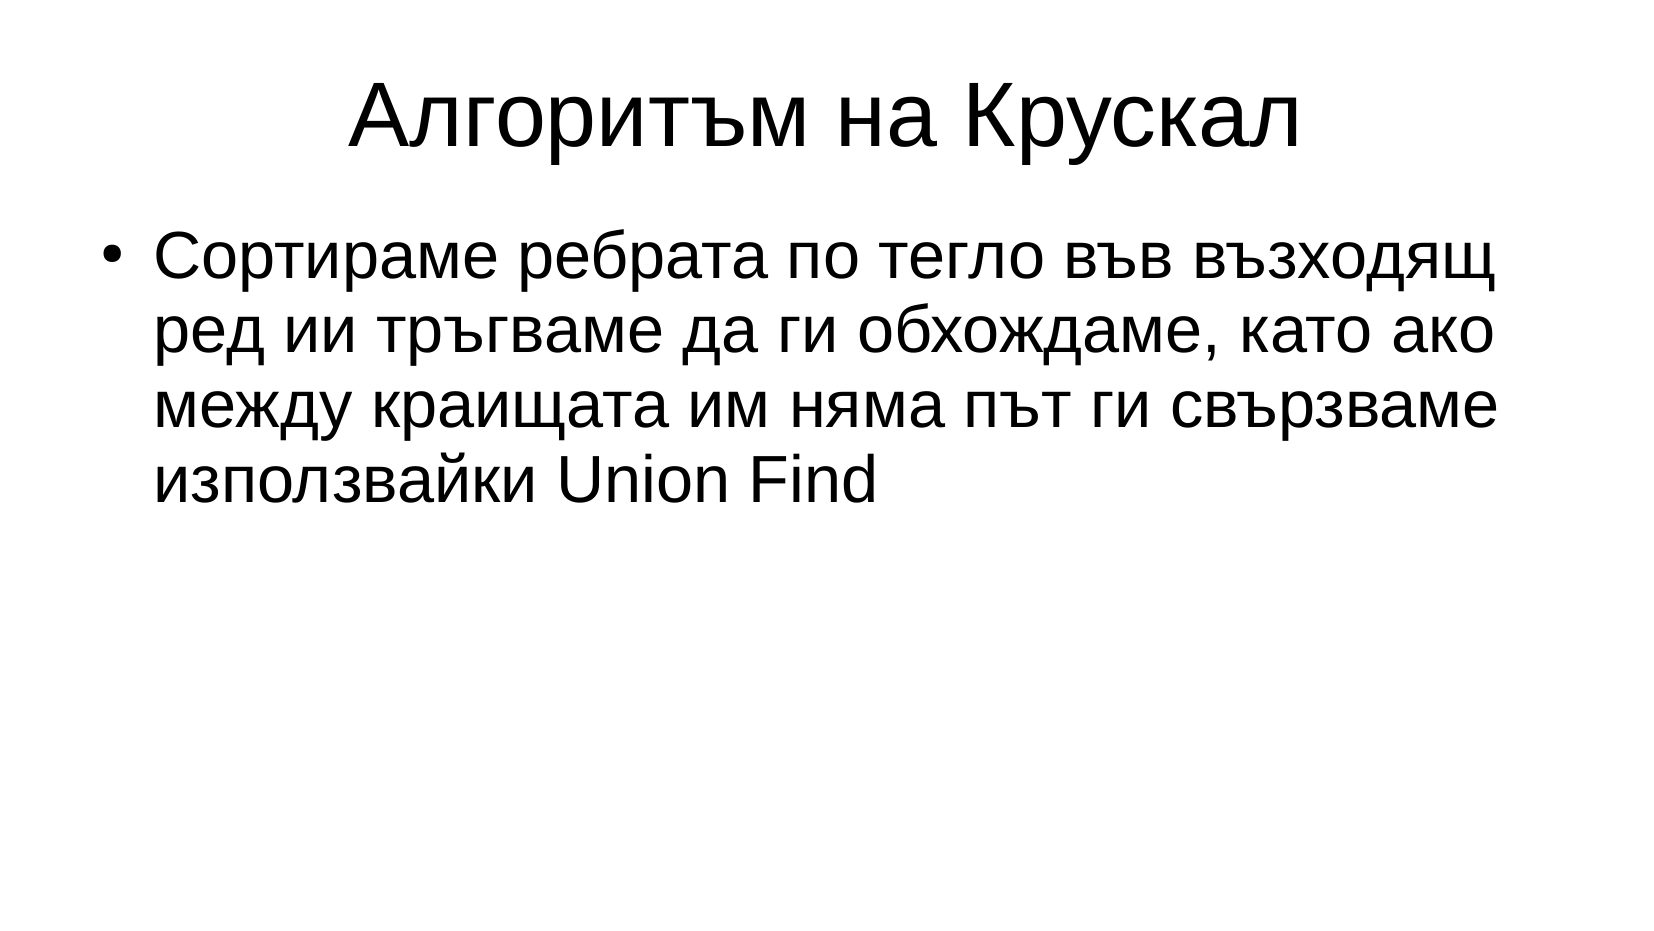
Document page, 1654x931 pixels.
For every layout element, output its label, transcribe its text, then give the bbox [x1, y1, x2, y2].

list Сортираме ребрата по тегло във възходящ ред ии тръгваме да ги обхождаме, като ако между краищата им няма път ги свързваме използвайки Union Find [82, 217, 1571, 758]
title Алгоритъм на Крускал [82, 37, 1571, 193]
